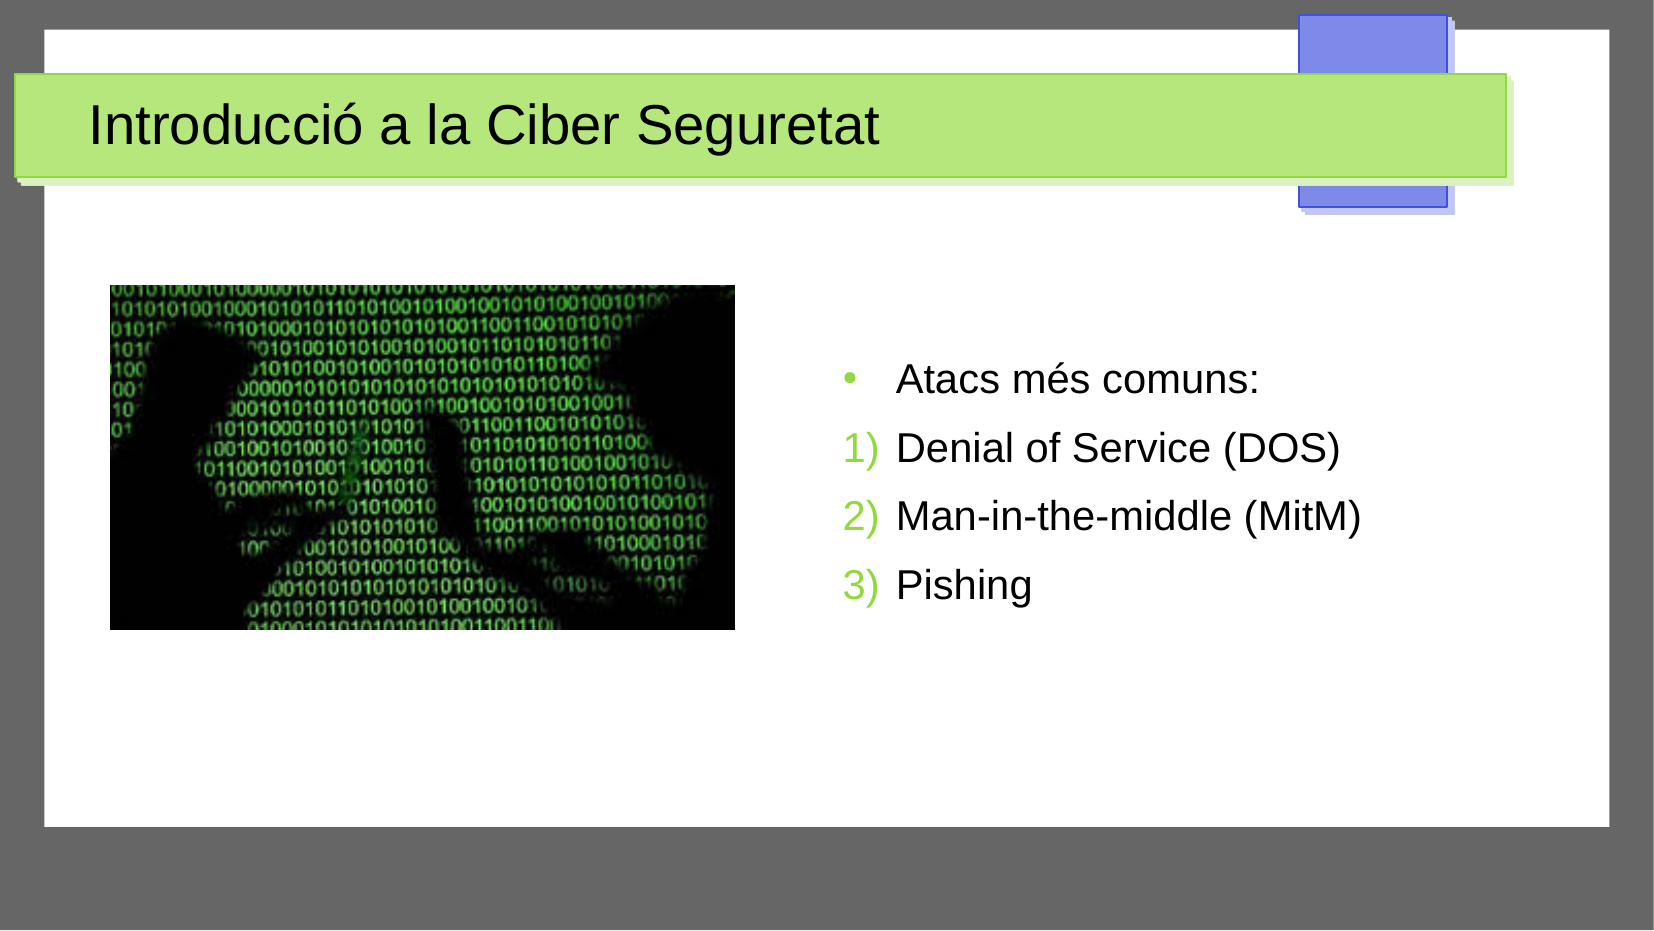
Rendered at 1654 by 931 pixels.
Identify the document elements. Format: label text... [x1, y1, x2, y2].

list Atacs més comuns: Denial of Service (DOS) Man-in-the-middle (MitM) Pishing [825, 355, 1546, 638]
picture [110, 285, 735, 630]
title Introducció a la Ciber Seguretat [88, 73, 1506, 178]
